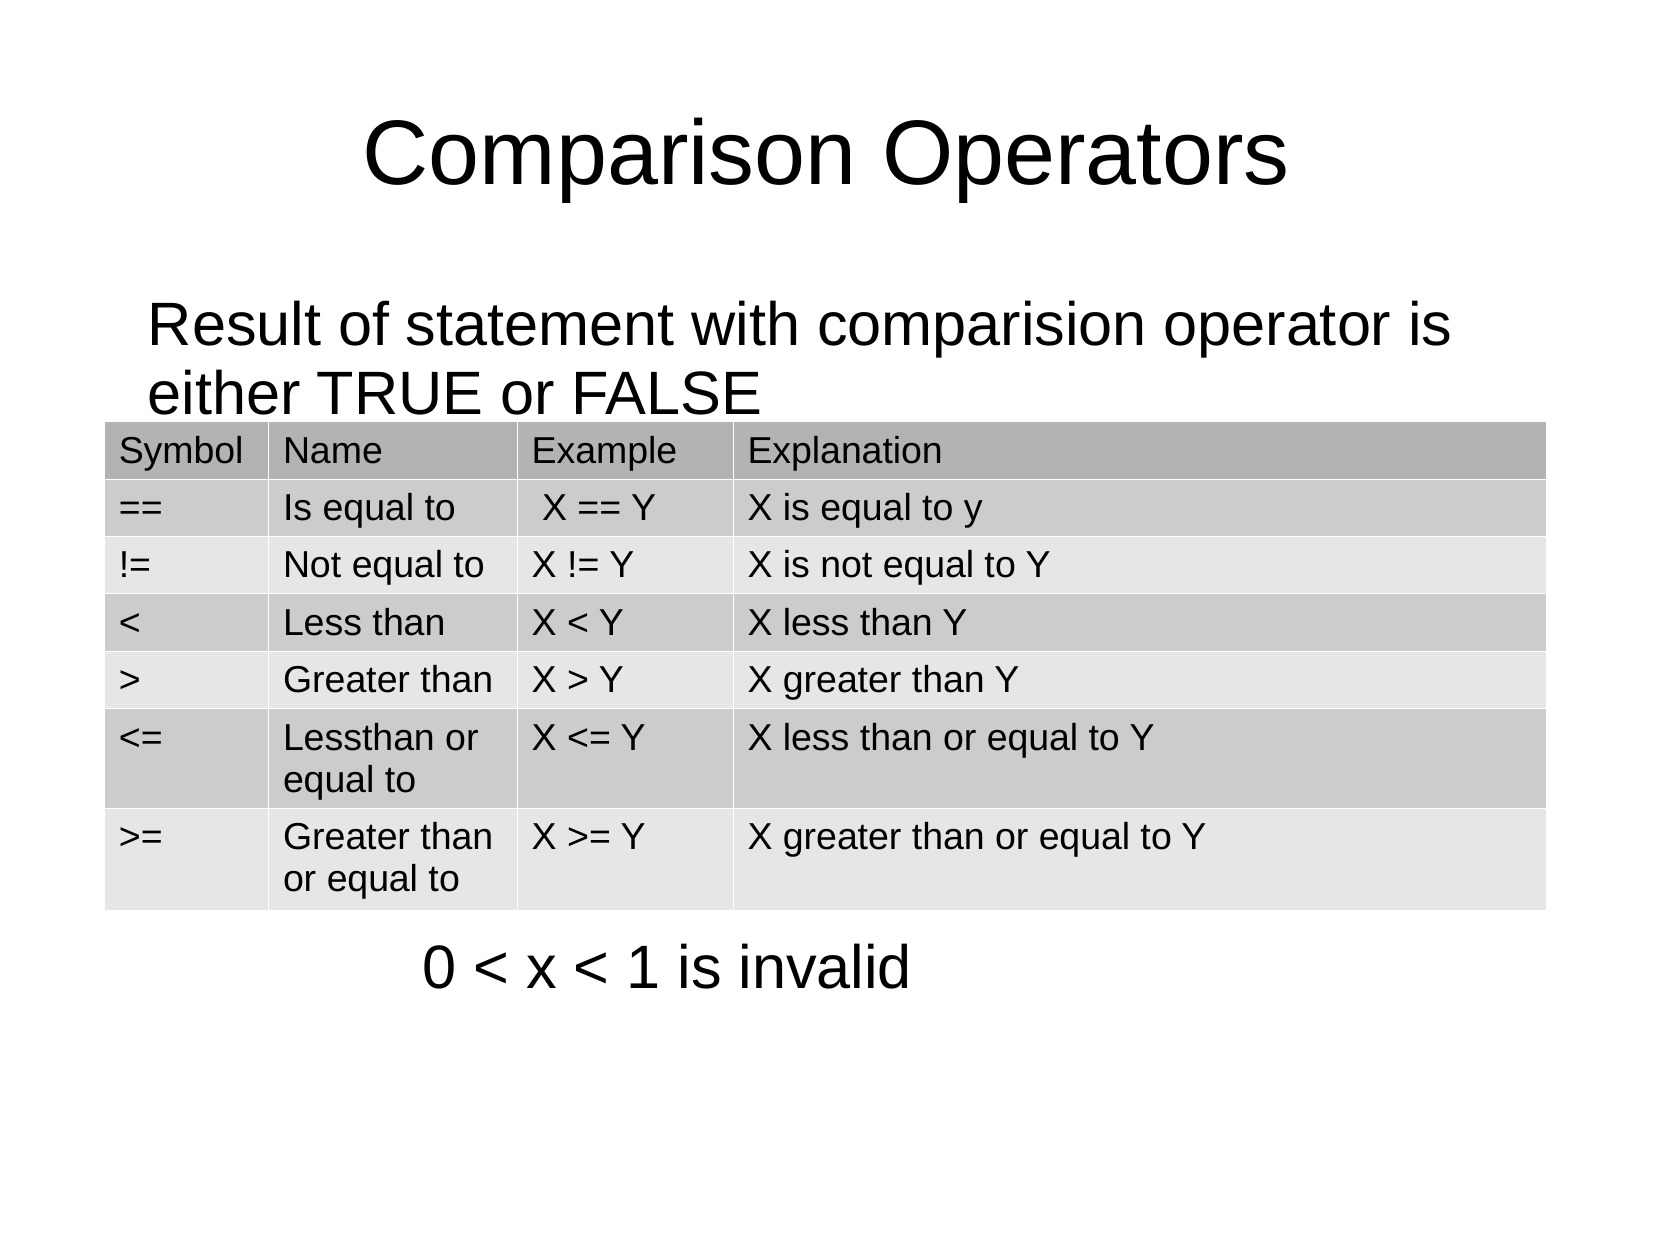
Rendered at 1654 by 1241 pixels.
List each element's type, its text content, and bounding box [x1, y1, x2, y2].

table_cell X greater than or equal to Y [734, 809, 1546, 910]
table_header Explanation [734, 422, 1546, 479]
table_cell >= [105, 809, 268, 910]
table_cell X <= Y [518, 709, 733, 808]
table_cell X less than Y [734, 594, 1546, 651]
table_cell < [105, 594, 268, 651]
table_header Symbol [105, 422, 268, 479]
table_cell X == Y [518, 480, 733, 536]
table_cell != [105, 537, 268, 593]
table_header Name [269, 422, 517, 479]
table_cell X >= Y [518, 809, 733, 910]
table_cell X is equal to y [734, 480, 1546, 536]
title Comparison Operators [82, 49, 1571, 257]
table_cell X != Y [518, 537, 733, 593]
table_cell Less than [269, 594, 517, 651]
table_cell X greater than Y [734, 652, 1546, 708]
table_cell Greater than or equal to [269, 809, 517, 910]
table_header Example [518, 422, 733, 479]
table_cell Lessthan or equal to [269, 709, 517, 808]
table_cell <= [105, 709, 268, 808]
table_cell X less than or equal to Y [734, 709, 1546, 808]
list Result of statement with comparision operator is either TRUE or FALSE 0 < x < 1 is invalid [82, 290, 1571, 1010]
table_cell X is not equal to Y [734, 537, 1546, 593]
table_cell == [105, 480, 268, 536]
table_cell > [105, 652, 268, 708]
table_cell Is equal to [269, 480, 517, 536]
table_cell Not equal to [269, 537, 517, 593]
table_cell Greater than [269, 652, 517, 708]
table_cell X > Y [518, 652, 733, 708]
table_cell X < Y [518, 594, 733, 651]
